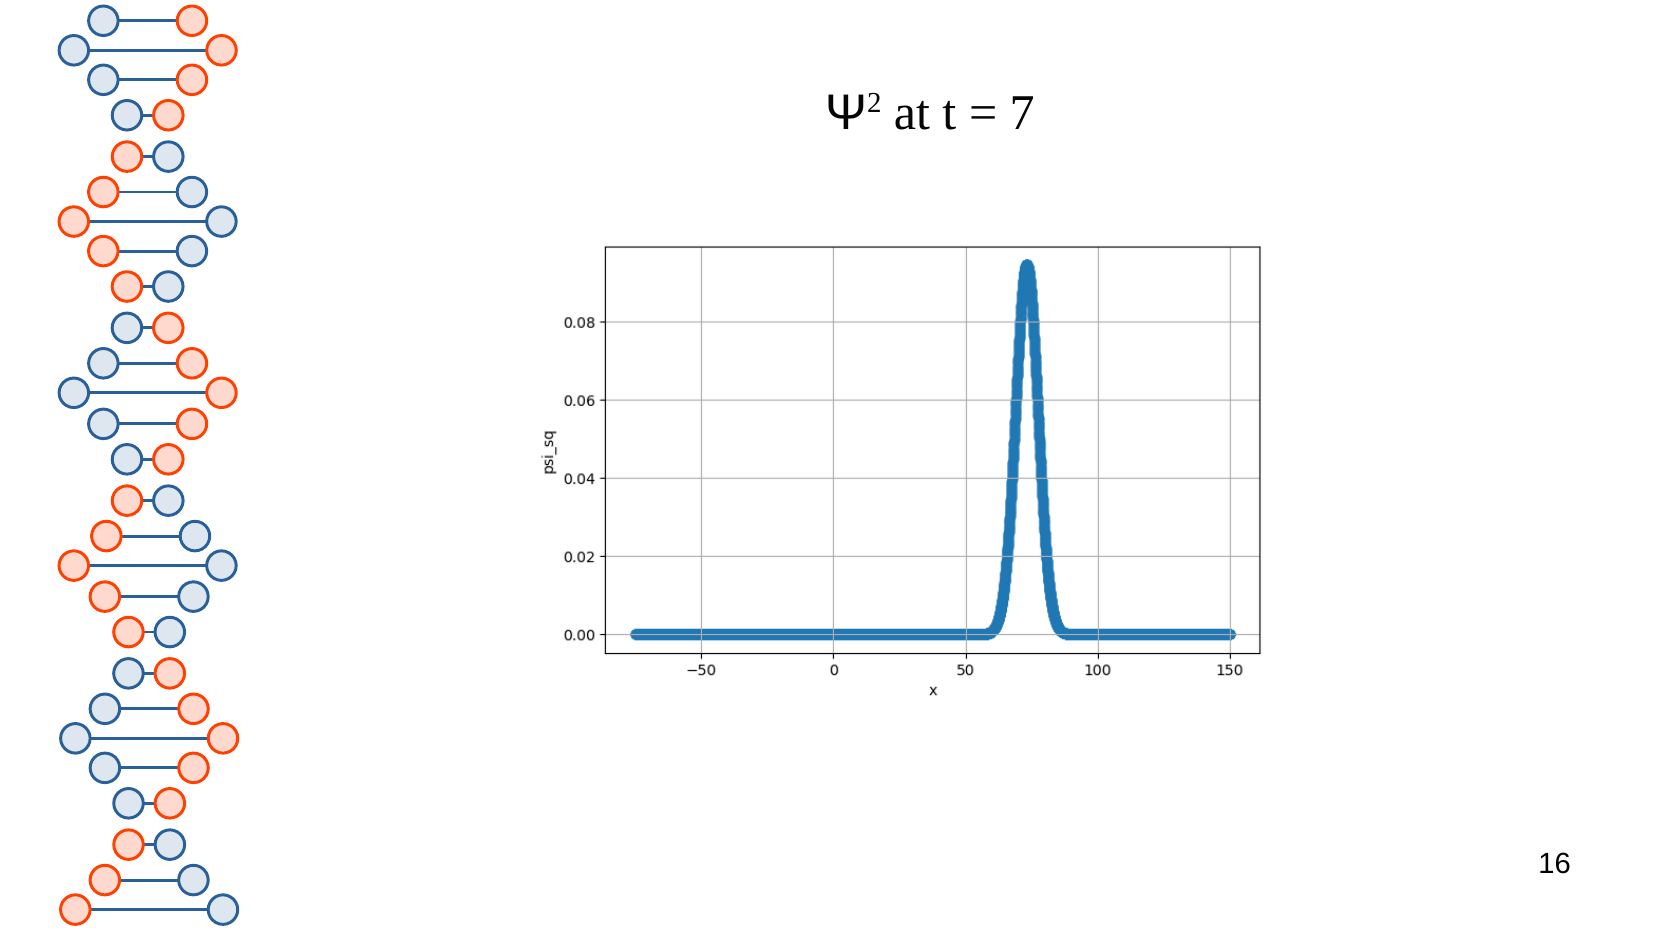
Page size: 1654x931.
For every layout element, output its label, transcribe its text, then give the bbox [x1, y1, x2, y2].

picture [531, 236, 1270, 709]
title Ψ2 at t = 7 [265, 35, 1595, 189]
